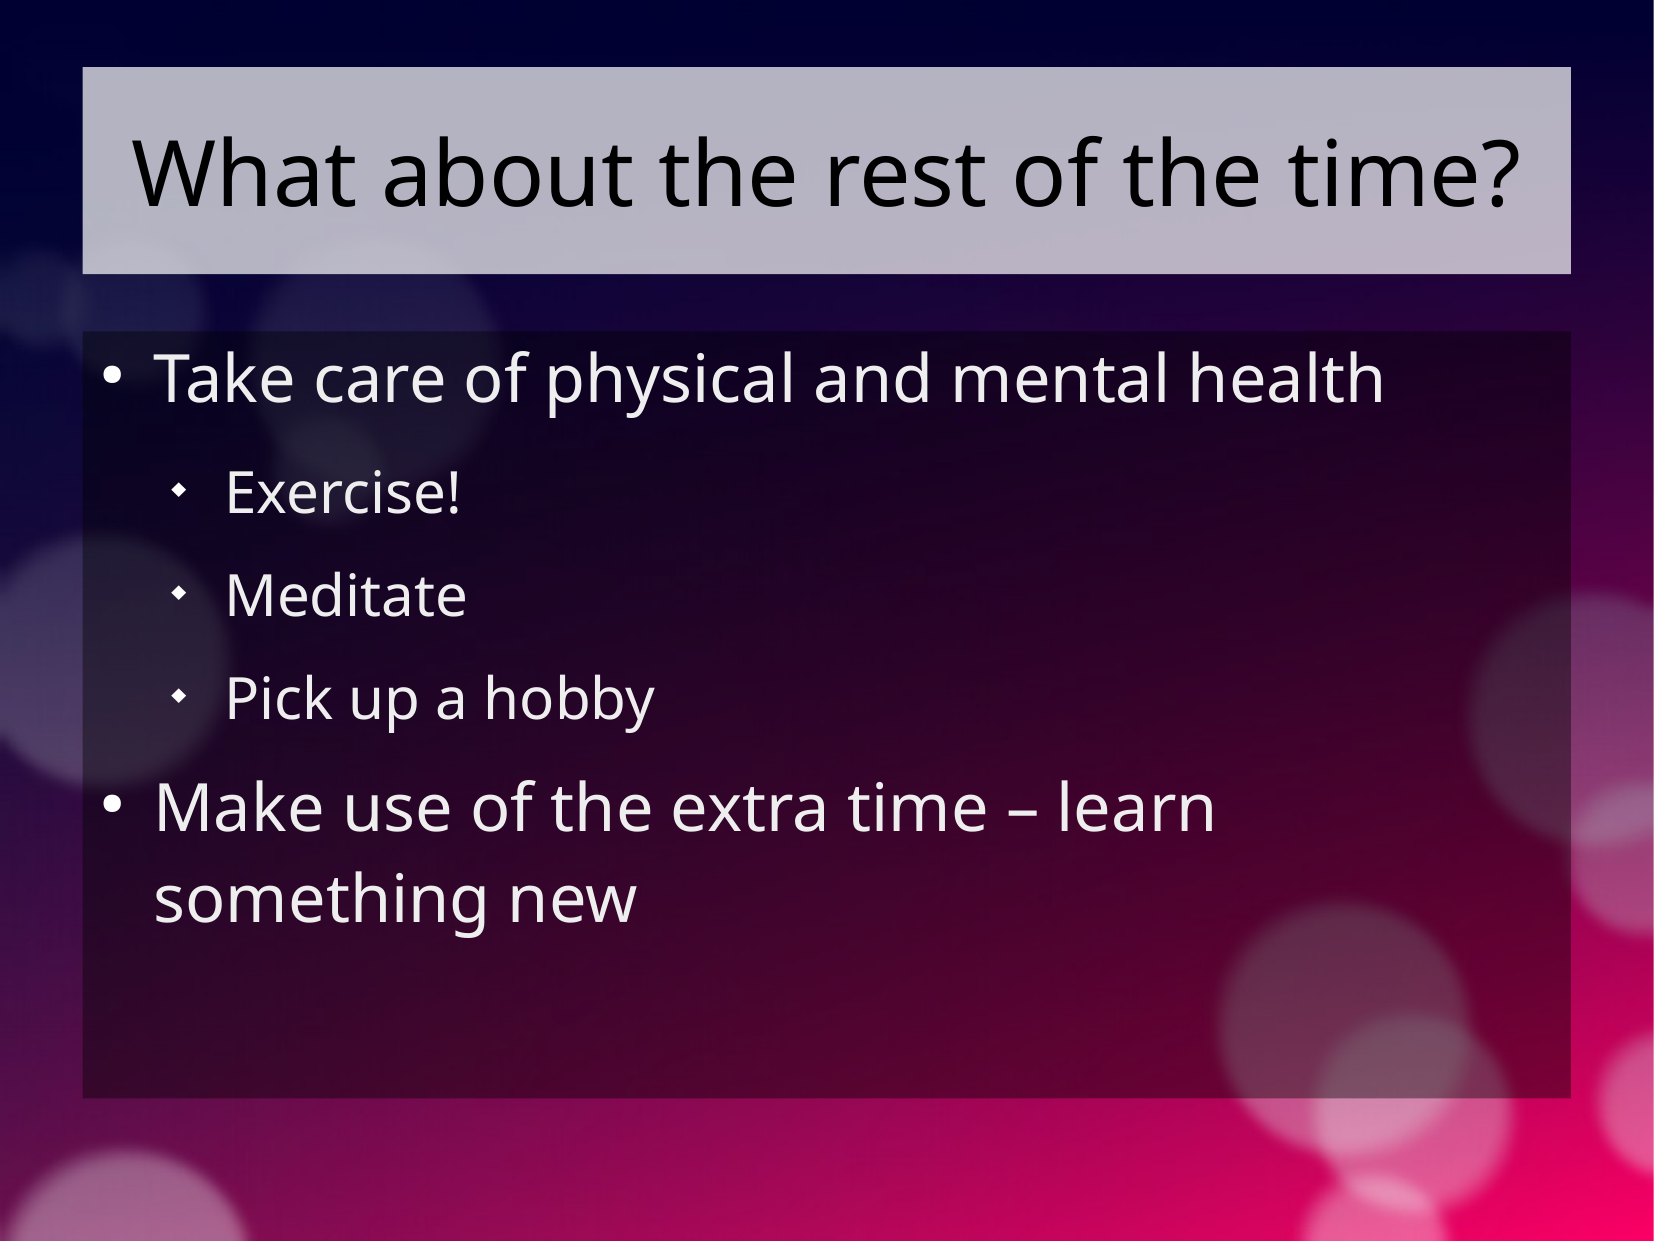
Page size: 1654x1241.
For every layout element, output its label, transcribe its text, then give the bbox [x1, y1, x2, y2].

list Take care of physical and mental health Exercise! Meditate Pick up a hobby Make use of the extra time – learn something new [82, 331, 1571, 1099]
picture [0, 0, 1654, 1241]
title What about the rest of the time? [82, 67, 1571, 275]
